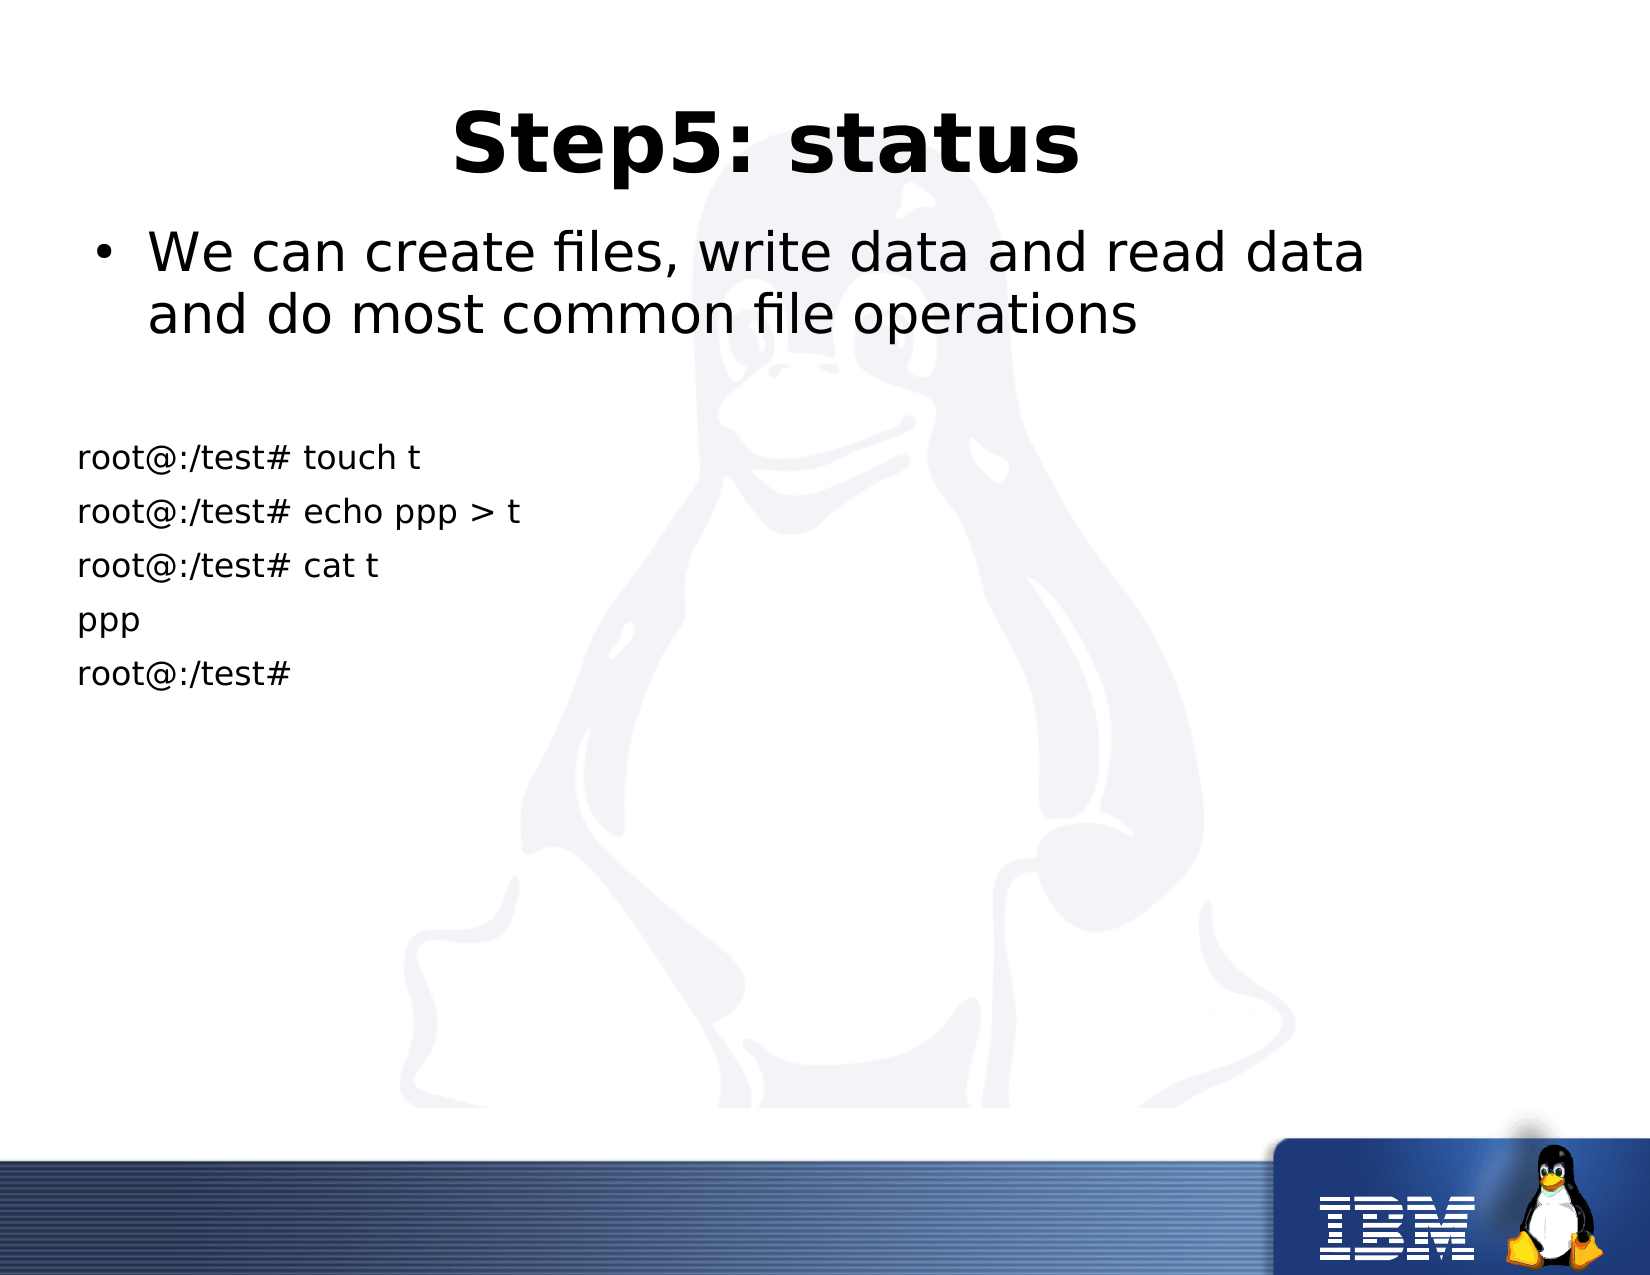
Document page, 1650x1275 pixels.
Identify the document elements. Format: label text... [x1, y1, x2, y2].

title Step5: status [76, 76, 1457, 211]
list We can create files, write data and read data and do most common file operations root@:/test# touch t root@:/test# echo ppp > t root@:/test# cat t ppp root@:/test# [76, 221, 1457, 1171]
